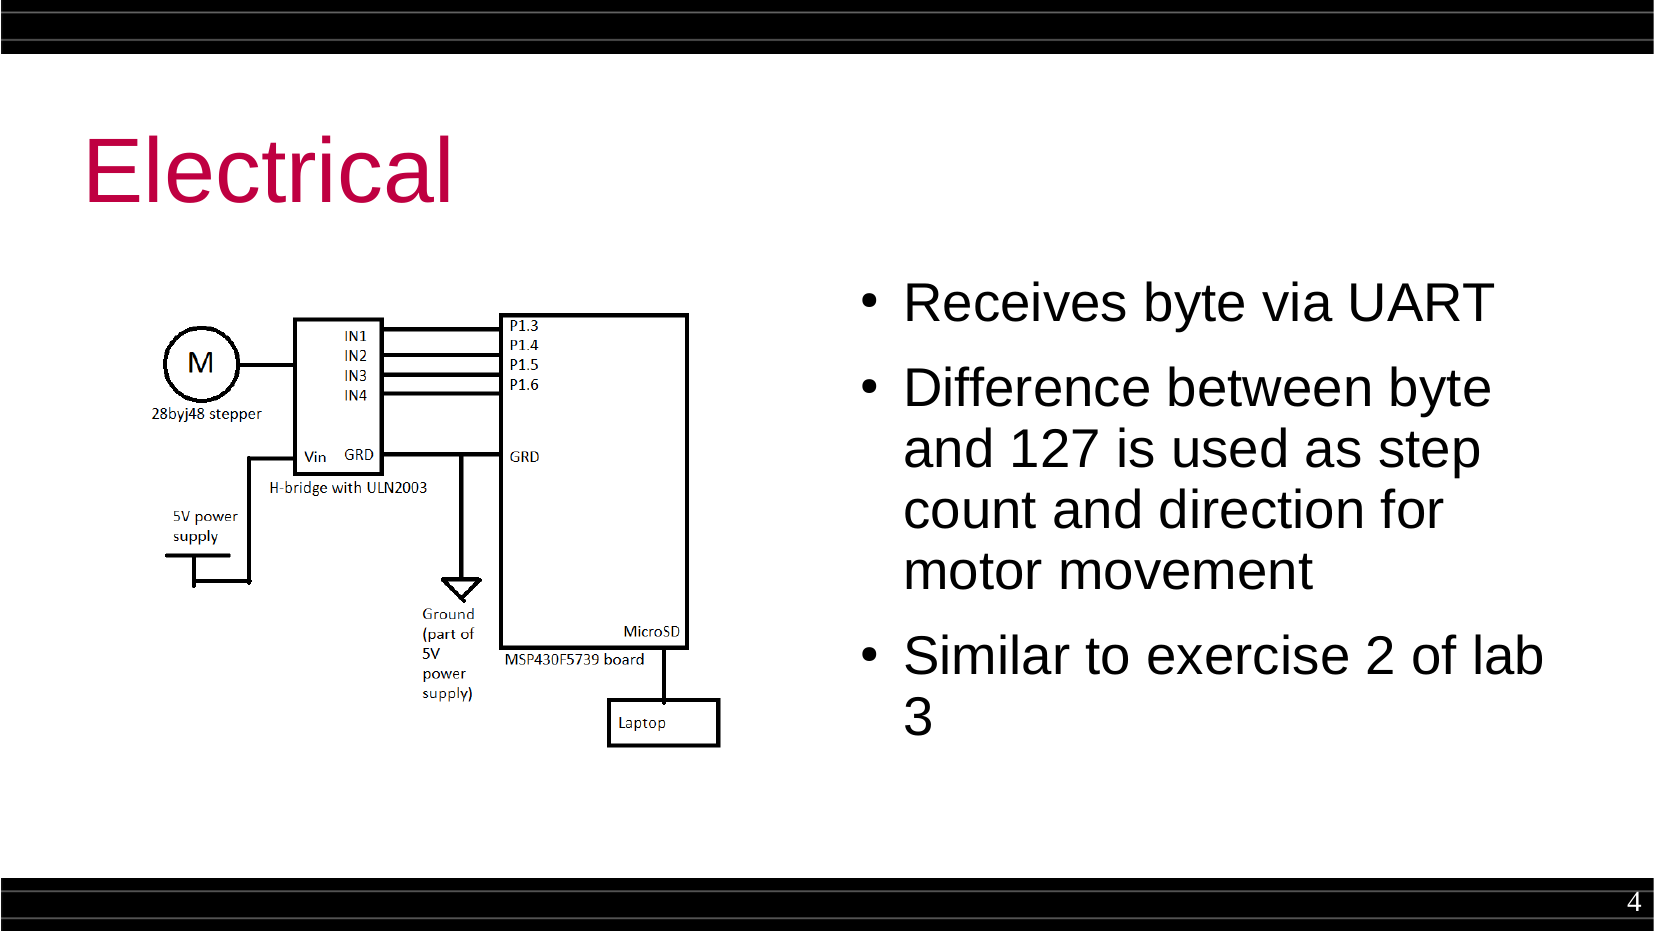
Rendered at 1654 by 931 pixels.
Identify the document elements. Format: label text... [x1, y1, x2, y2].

picture [1, 0, 1654, 54]
list Receives byte via UART Difference between byte and 127 is used as step count and direction for motor movement Similar to exercise 2 of lab 3 [845, 271, 1572, 758]
title Electrical [82, 92, 1571, 249]
picture [137, 271, 725, 757]
picture [1, 878, 1654, 931]
